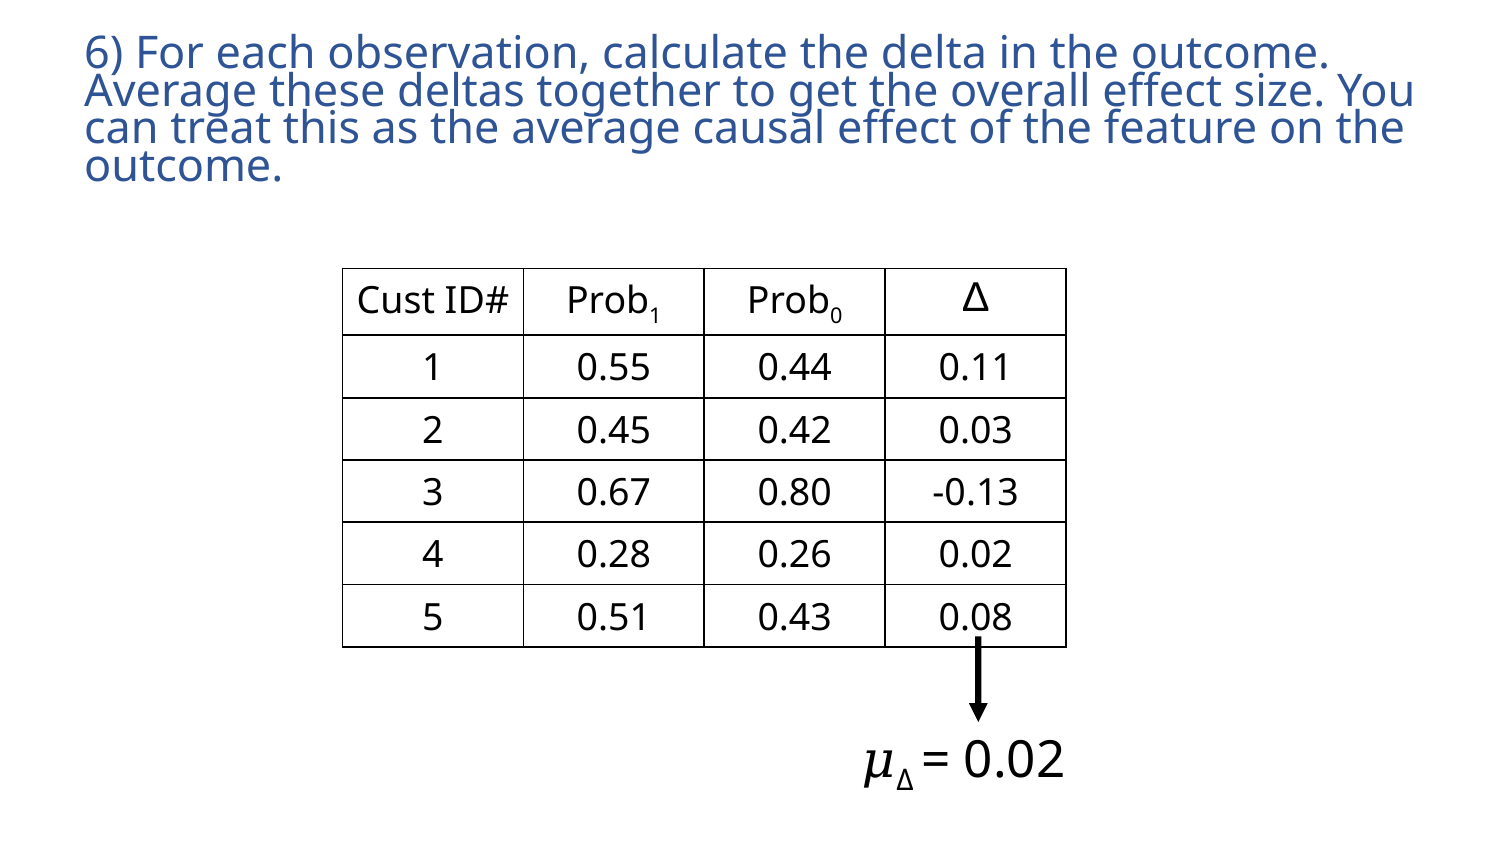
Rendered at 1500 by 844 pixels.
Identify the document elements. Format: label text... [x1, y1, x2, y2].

table_cell 0.42 [705, 399, 884, 459]
table_cell 0.67 [524, 461, 703, 521]
table_cell 0.51 [524, 585, 703, 646]
table_cell 5 [343, 585, 523, 646]
table_cell 0.44 [705, 336, 884, 397]
table_header Prob1 [524, 269, 703, 334]
table_cell 0.80 [705, 461, 884, 521]
table_cell 1 [343, 336, 523, 397]
table_cell 0.55 [524, 336, 703, 397]
table_cell 4 [343, 523, 523, 584]
table_cell 0.43 [705, 585, 884, 646]
table_cell 0.28 [524, 523, 703, 584]
table_cell 0.08 [886, 585, 1065, 646]
table_cell 2 [343, 399, 523, 459]
table_header Δ [886, 269, 1065, 334]
table_cell 0.03 [886, 399, 1065, 459]
table_header Prob0 [705, 269, 884, 334]
table_header Cust ID# [343, 269, 523, 334]
table_cell 0.02 [886, 523, 1065, 584]
text_box 𝜇Δ = 0.02 [835, 726, 1132, 819]
text_box 6) For each observation, calculate the delta in the outcome. Average these deltas together to get the overall effect size. You can treat this as the average causal effect of the feature on the outcome. [72, 26, 1464, 119]
table_cell -0.13 [886, 461, 1065, 521]
table_cell 0.11 [886, 336, 1065, 397]
table_cell 0.45 [524, 399, 703, 459]
table_cell 3 [343, 461, 523, 521]
table_cell 0.26 [705, 523, 884, 584]
